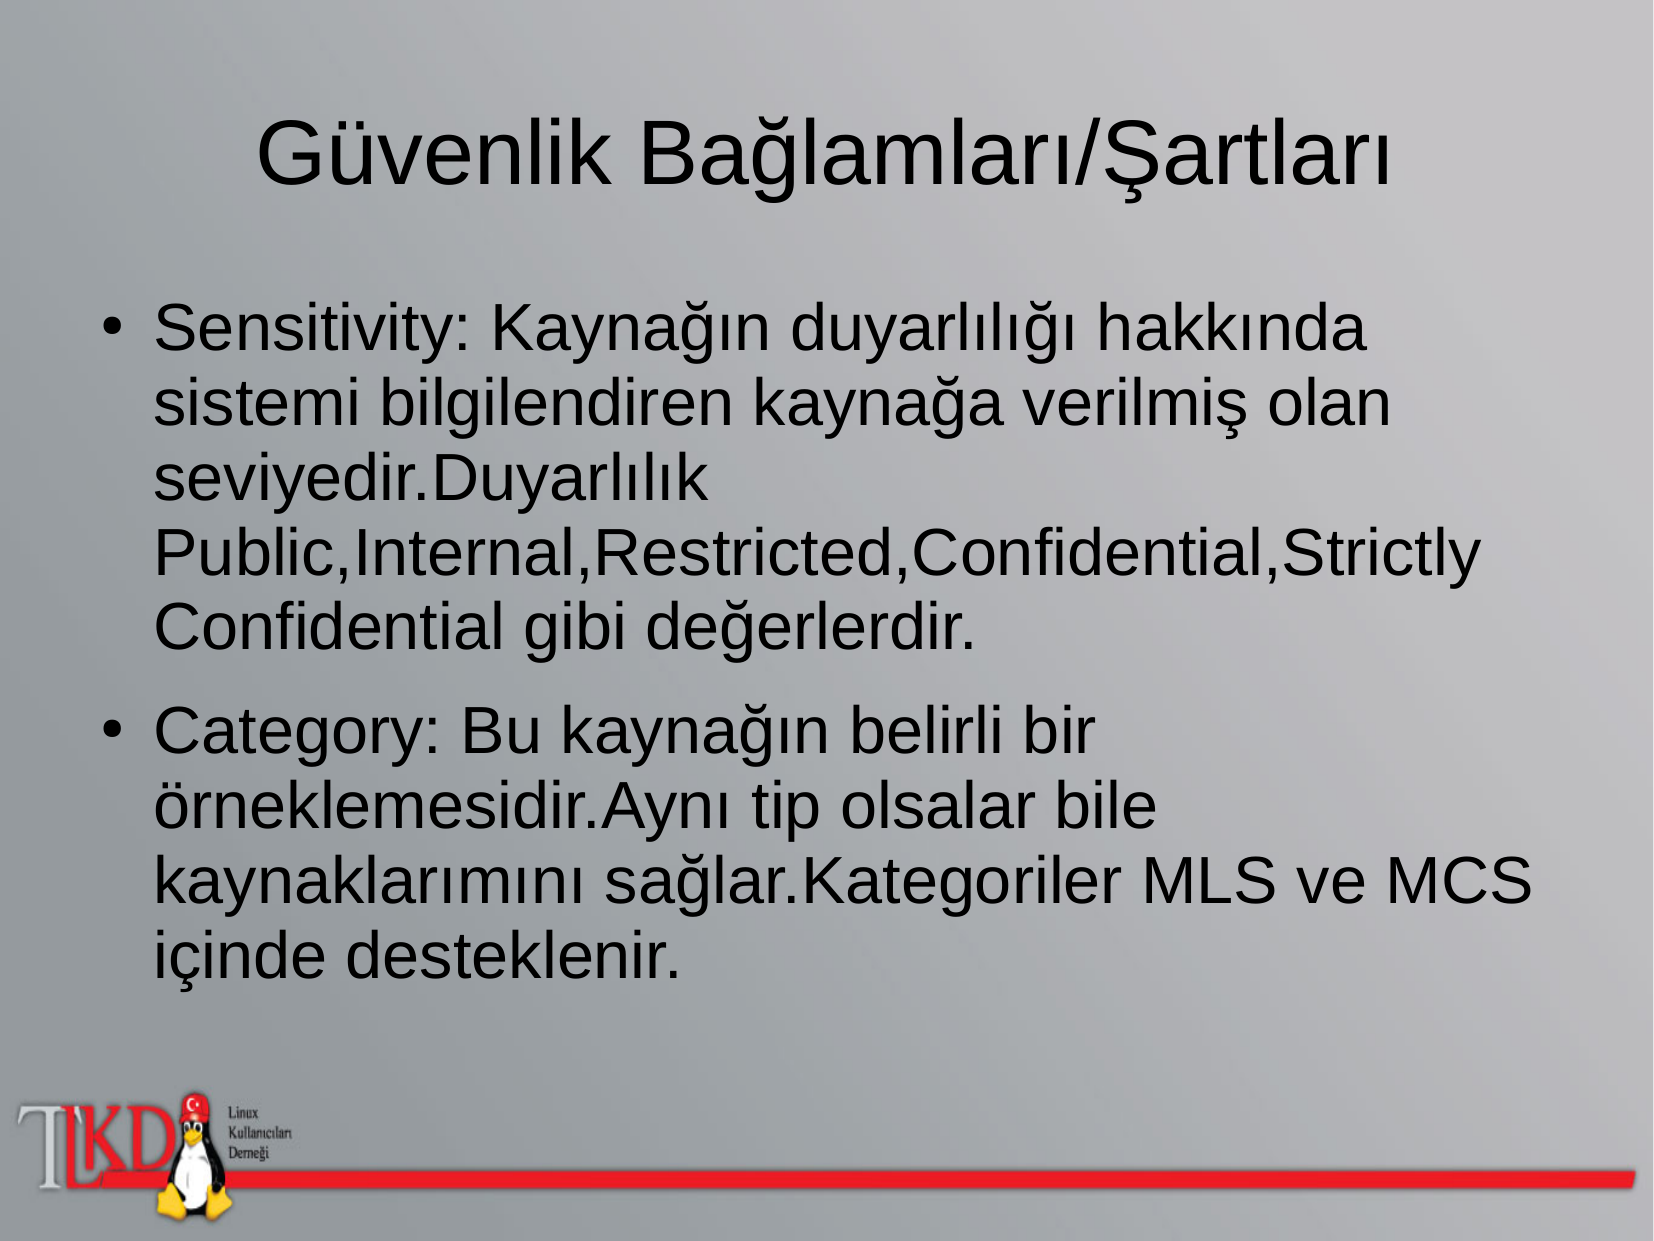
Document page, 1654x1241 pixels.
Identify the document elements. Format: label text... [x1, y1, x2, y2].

list Sensitivity: Kaynağın duyarlılığı hakkında sistemi bilgilendiren kaynağa verilmiş olan seviyedir.Duyarlılık Public,Internal,Restricted,Confidential,Strictly Confidential gibi değerlerdir. Category: Bu kaynağın belirli bir örneklemesidir.Aynı tip olsalar bile kaynaklarımını sağlar.Kategoriler MLS ve MCS içinde desteklenir. [82, 290, 1571, 1109]
picture [0, 0, 1654, 1241]
title Güvenlik Bağlamları/Şartları [82, 49, 1571, 257]
